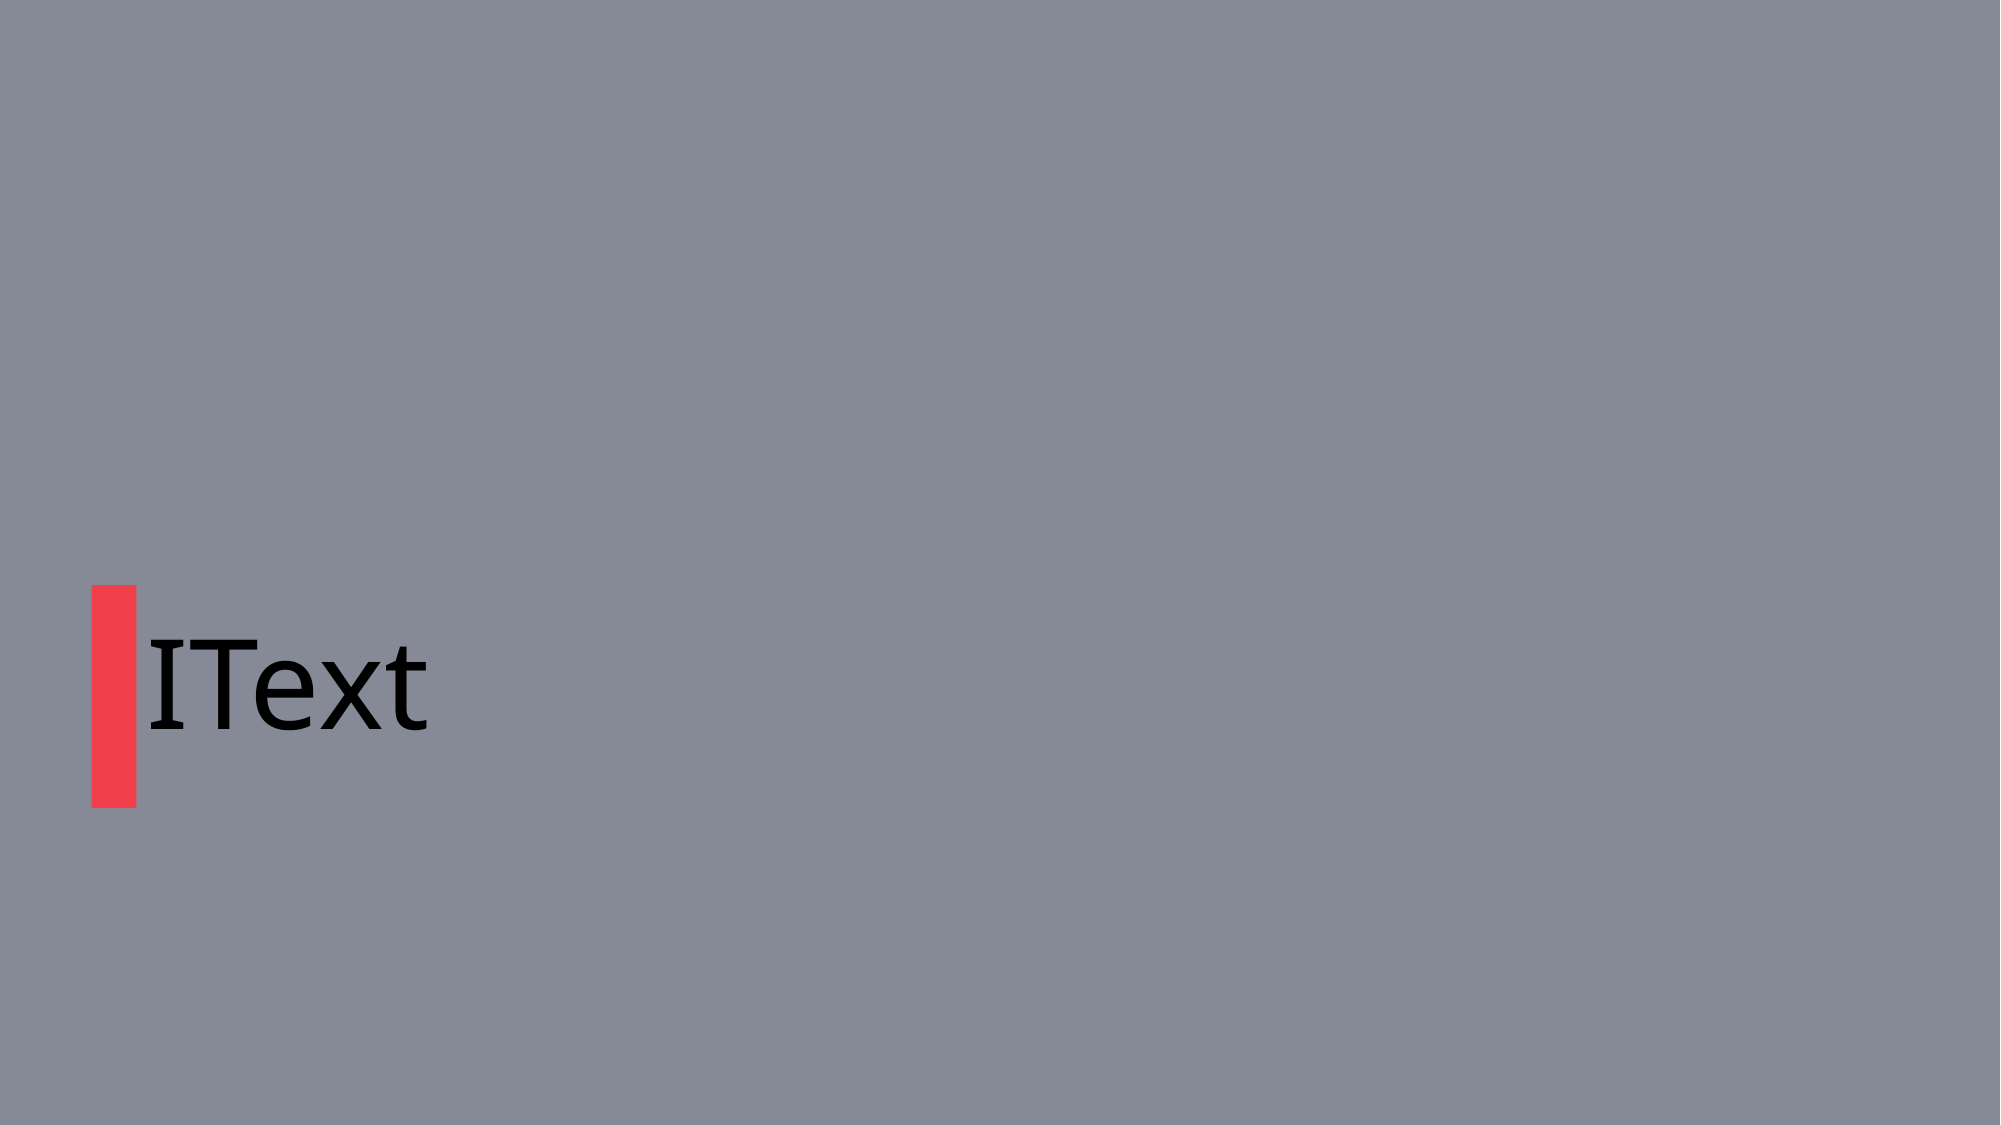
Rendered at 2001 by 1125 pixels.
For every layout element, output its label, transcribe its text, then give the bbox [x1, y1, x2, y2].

title IText [146, 591, 1490, 755]
